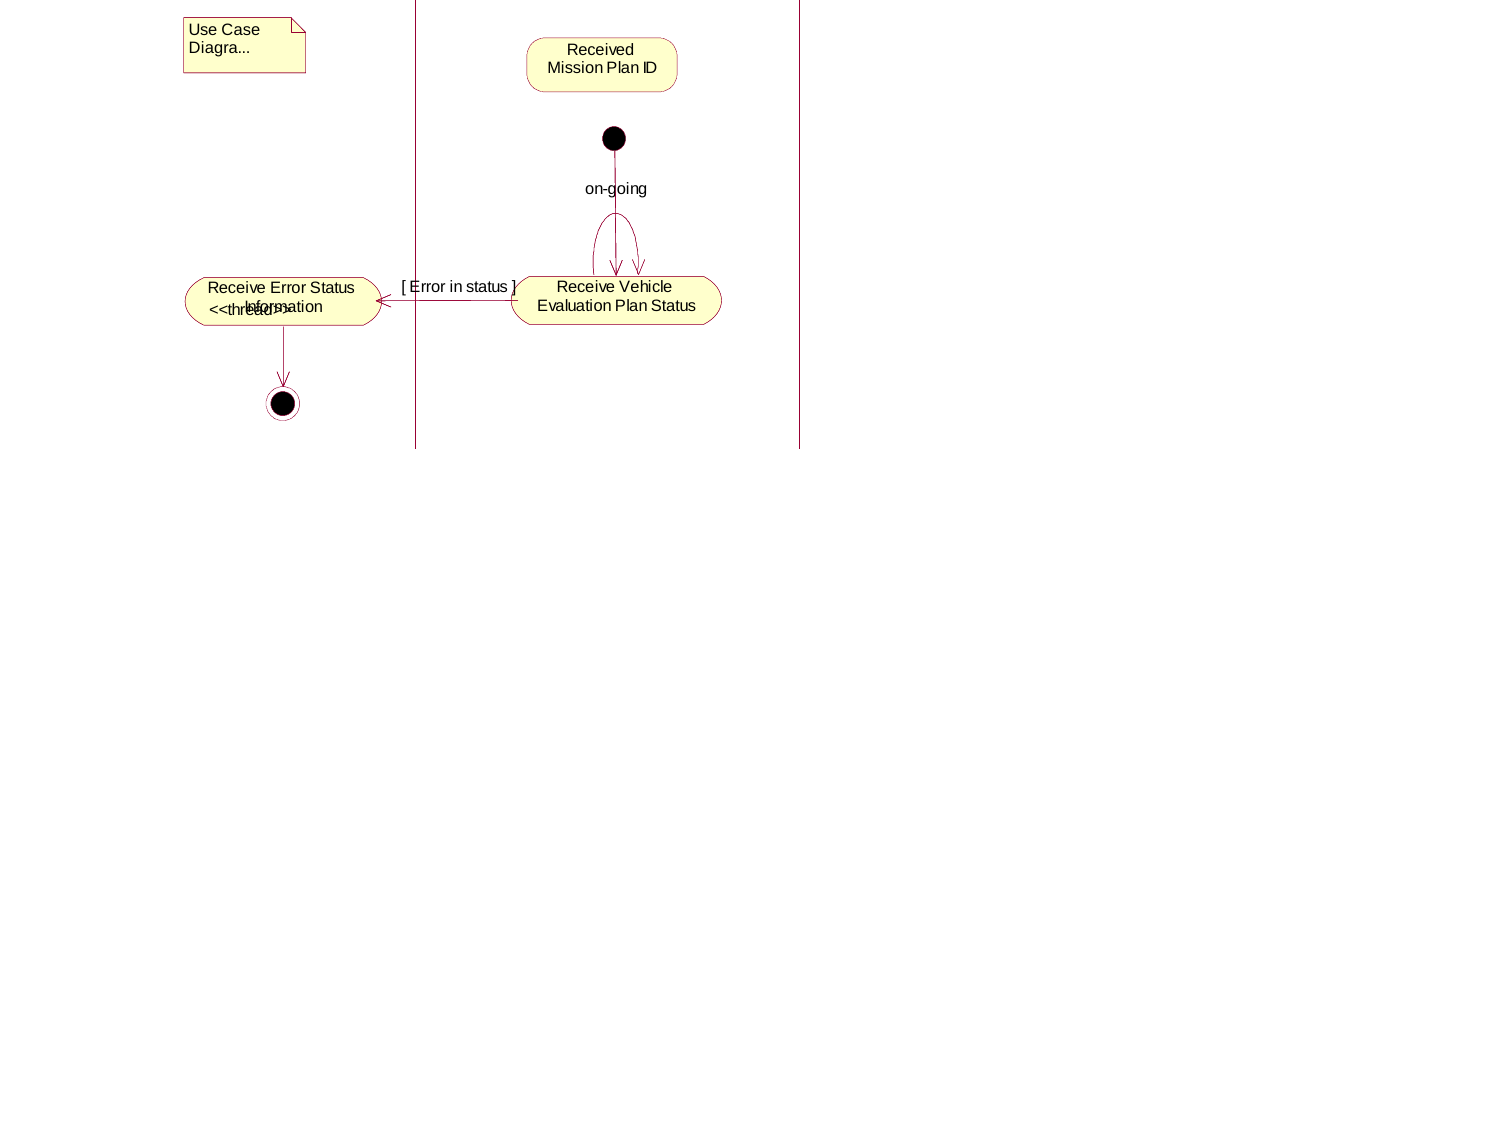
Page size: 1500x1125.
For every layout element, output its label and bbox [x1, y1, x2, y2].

picture [118, 0, 916, 449]
